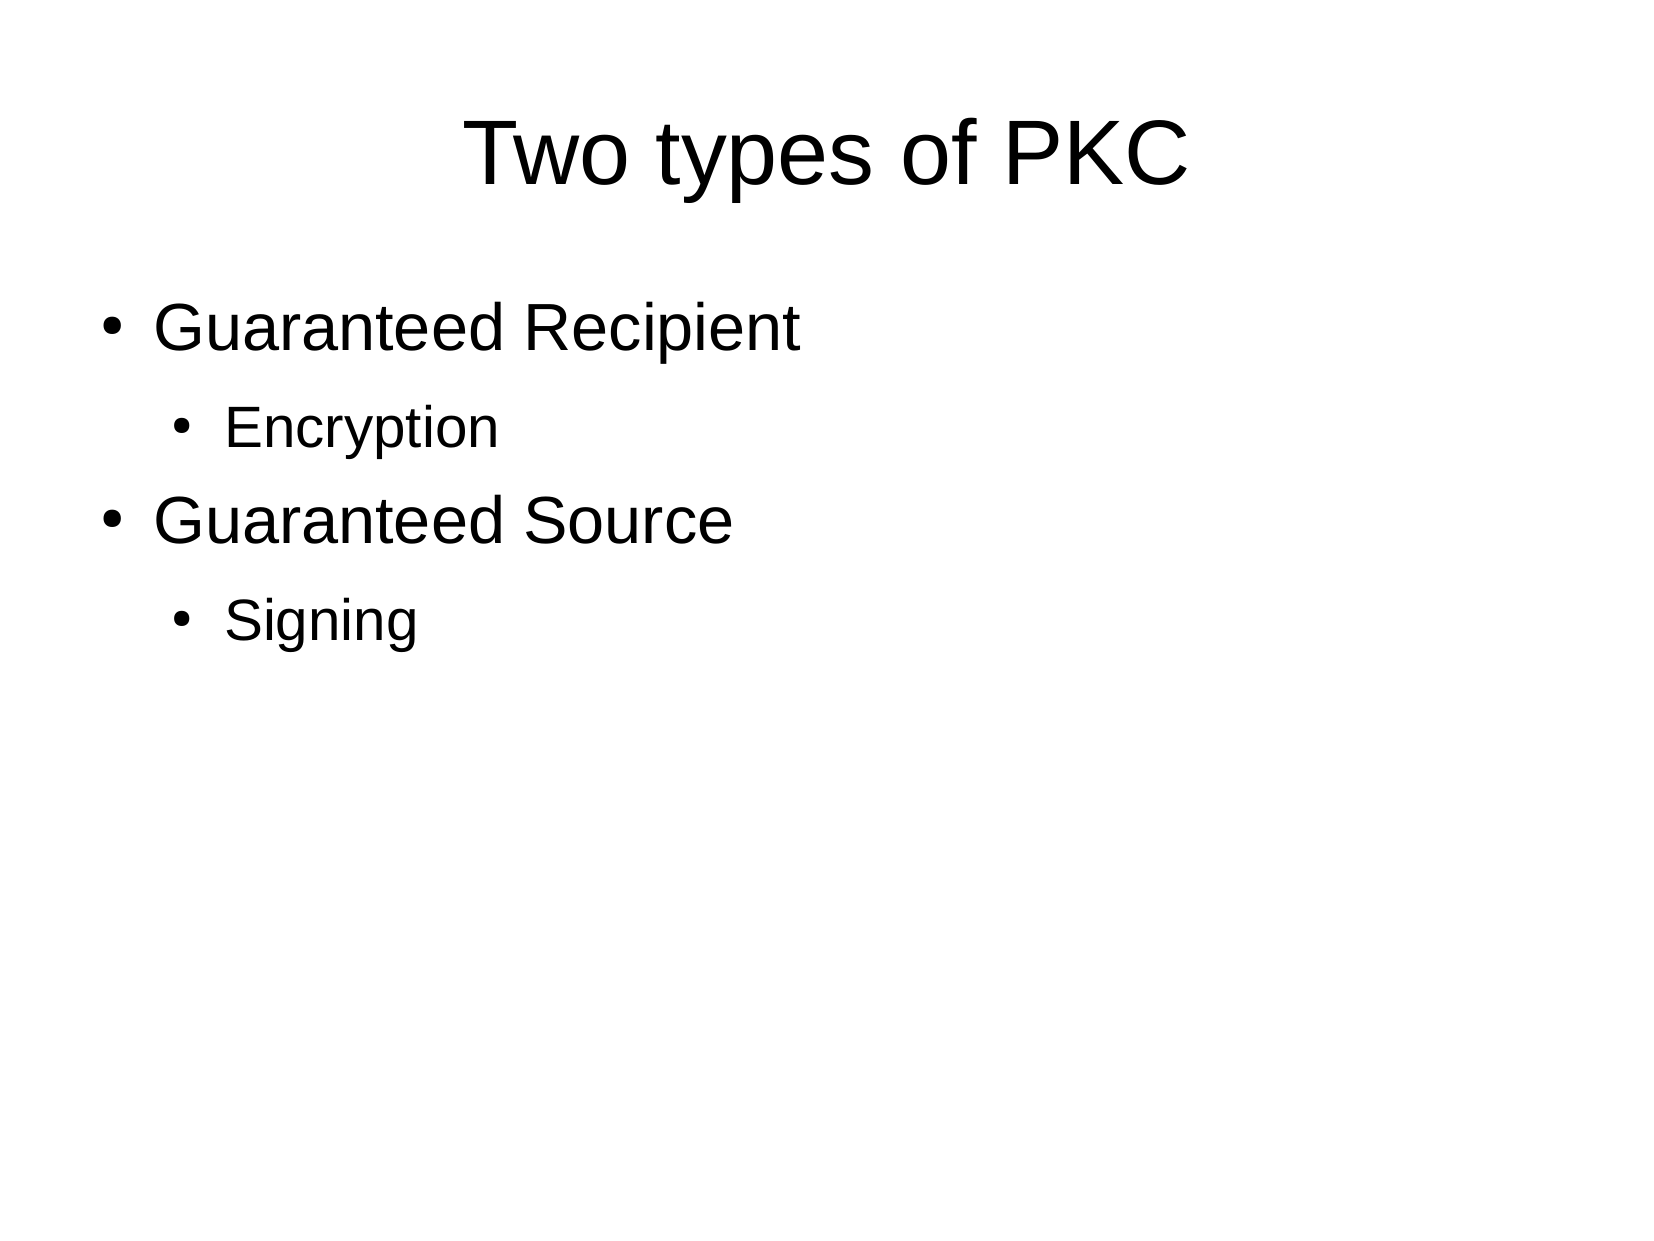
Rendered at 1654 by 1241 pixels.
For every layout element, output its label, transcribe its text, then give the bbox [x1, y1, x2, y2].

list Guaranteed Recipient Encryption Guaranteed Source Signing [82, 290, 1571, 1109]
title Two types of PKC [82, 49, 1571, 257]
